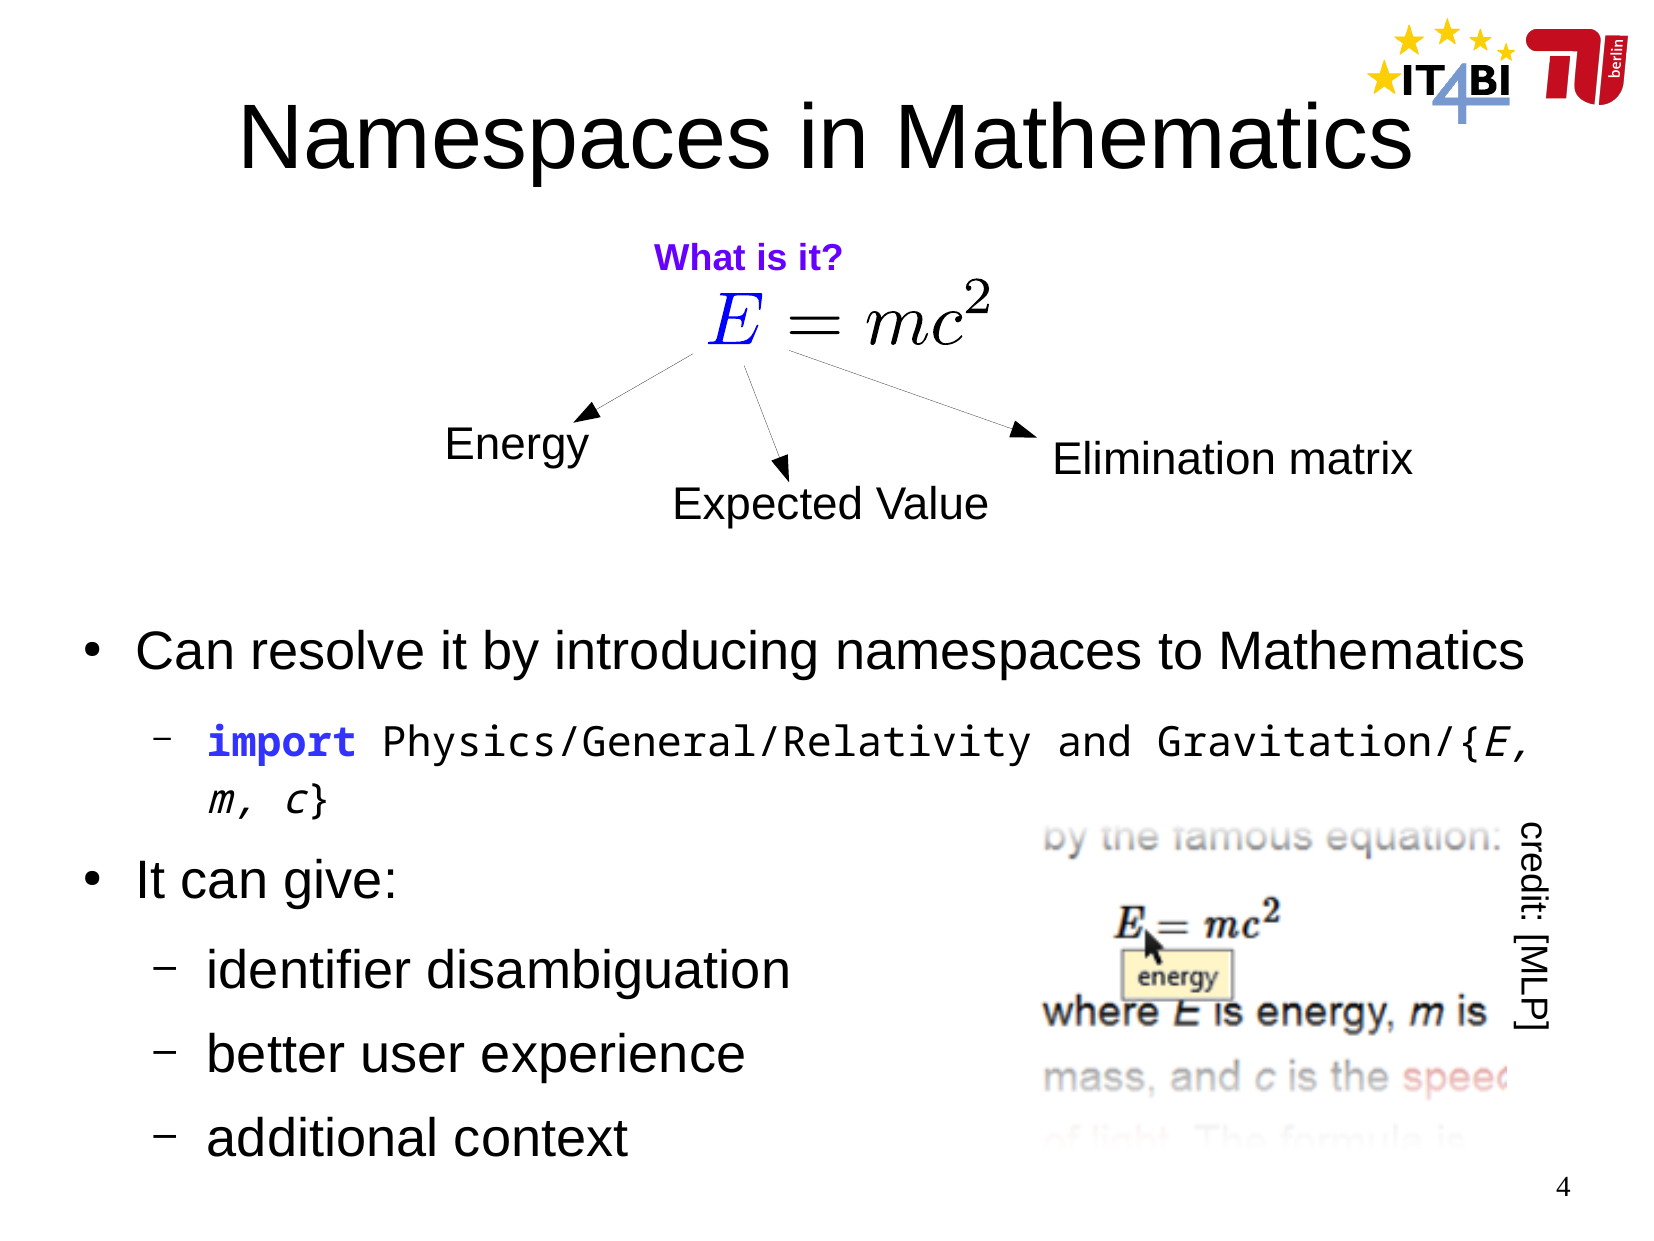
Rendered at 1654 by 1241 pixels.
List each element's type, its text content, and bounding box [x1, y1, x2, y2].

picture [1035, 821, 1507, 1149]
text_box credit: [MLP] [1506, 806, 1564, 1047]
text_box [705, 278, 993, 346]
text_box Elimination matrix [1037, 425, 1429, 492]
list Can resolve it by introducing namespaces to Mathematics import Physics/General/Relativity and Gravitation/{E, m, c} It can give: identifier disambiguation better user experience additional context [64, 620, 1588, 1224]
text_box Expected Value [657, 470, 1005, 537]
text_box Energy [429, 410, 605, 477]
text_box What is it? [639, 228, 860, 287]
title Namespaces in Mathematics [82, 49, 1571, 226]
picture [1367, 18, 1515, 49]
picture [1526, 29, 1628, 105]
